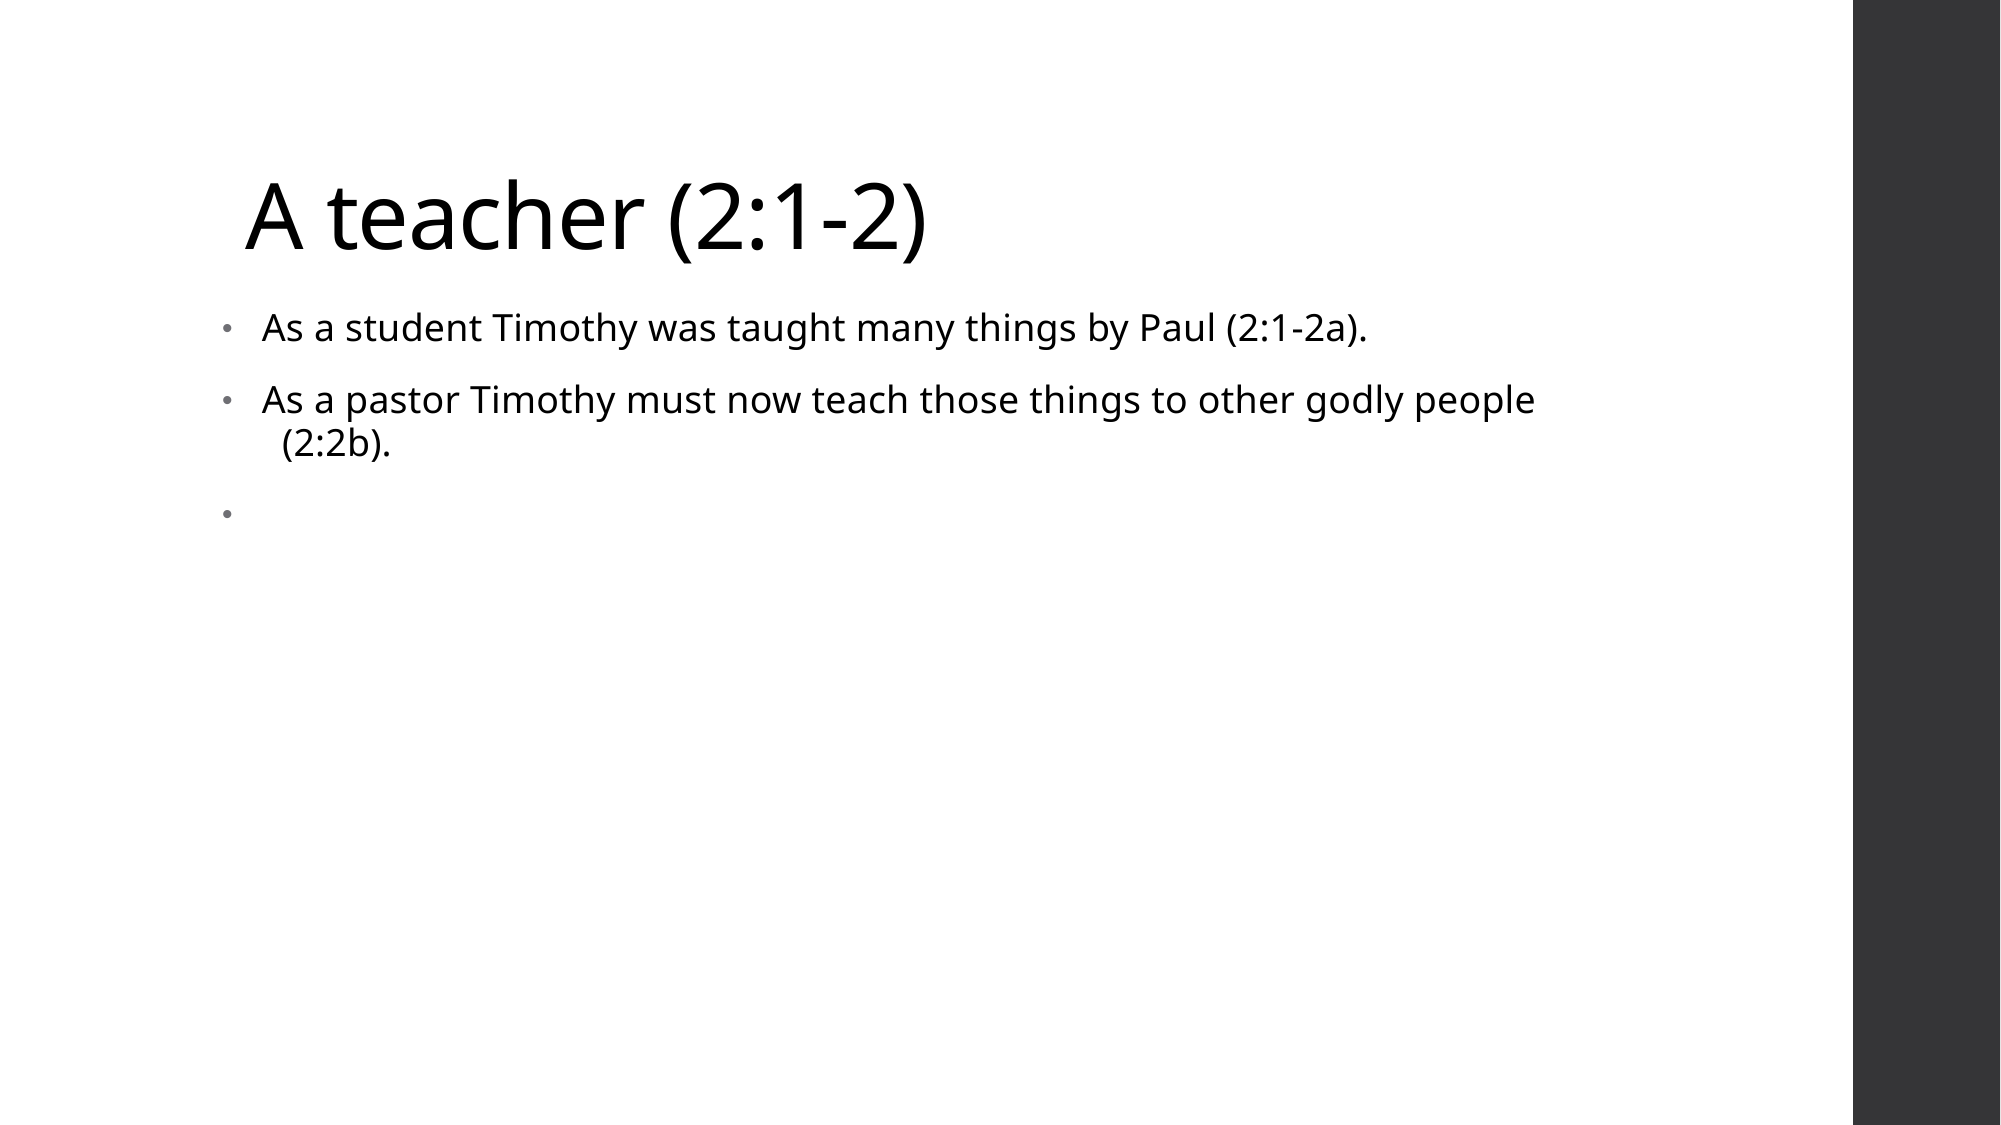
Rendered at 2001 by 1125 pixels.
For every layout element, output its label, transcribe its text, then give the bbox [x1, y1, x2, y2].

title A teacher (2:1-2) [206, 60, 1797, 278]
list As a student Timothy was taught many things by Paul (2:1-2a). As a pastor Timothy must now teach those things to other godly people (2:2b). [206, 299, 1617, 1014]
